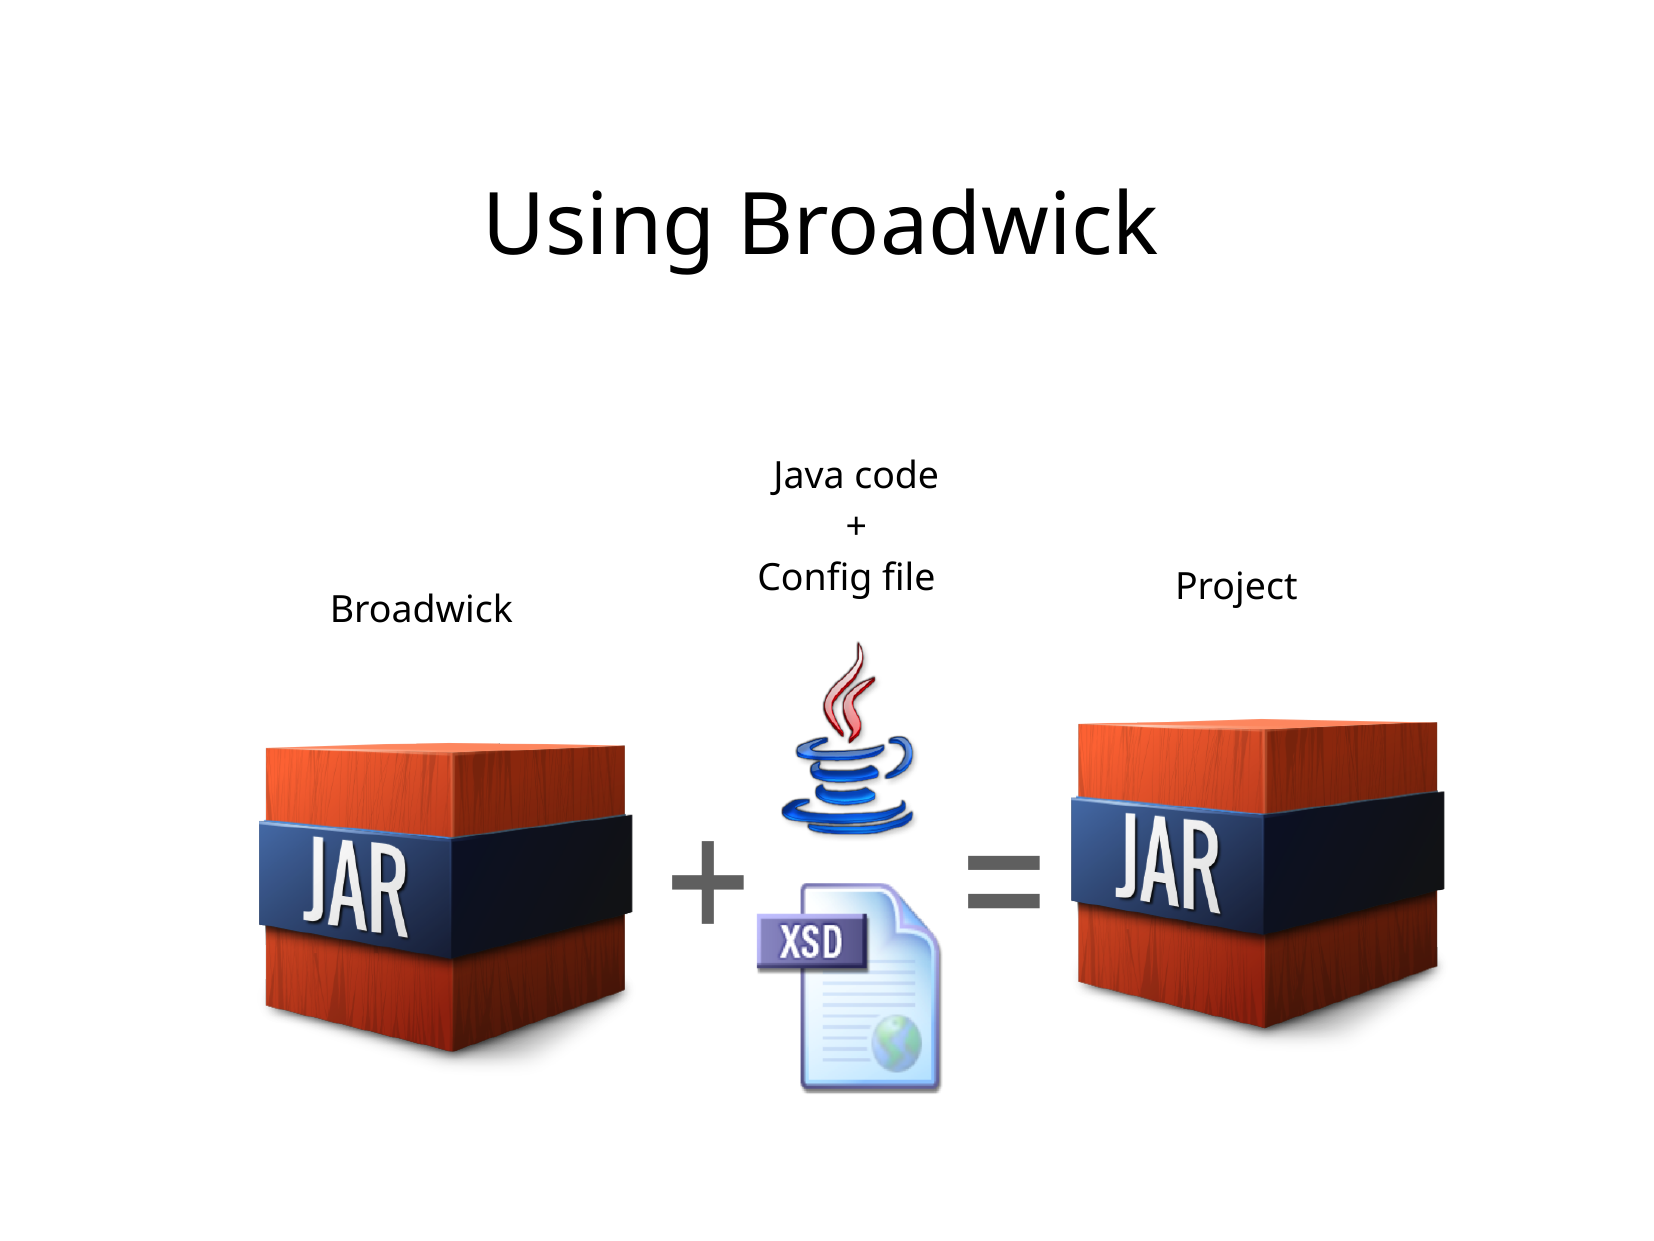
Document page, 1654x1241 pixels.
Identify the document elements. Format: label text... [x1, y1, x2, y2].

title Broadwick [307, 581, 556, 687]
picture [0, 0, 1654, 1241]
title Using Broadwick [135, 117, 1506, 325]
title Java code + Config file [720, 438, 993, 663]
title Project [1122, 557, 1371, 663]
